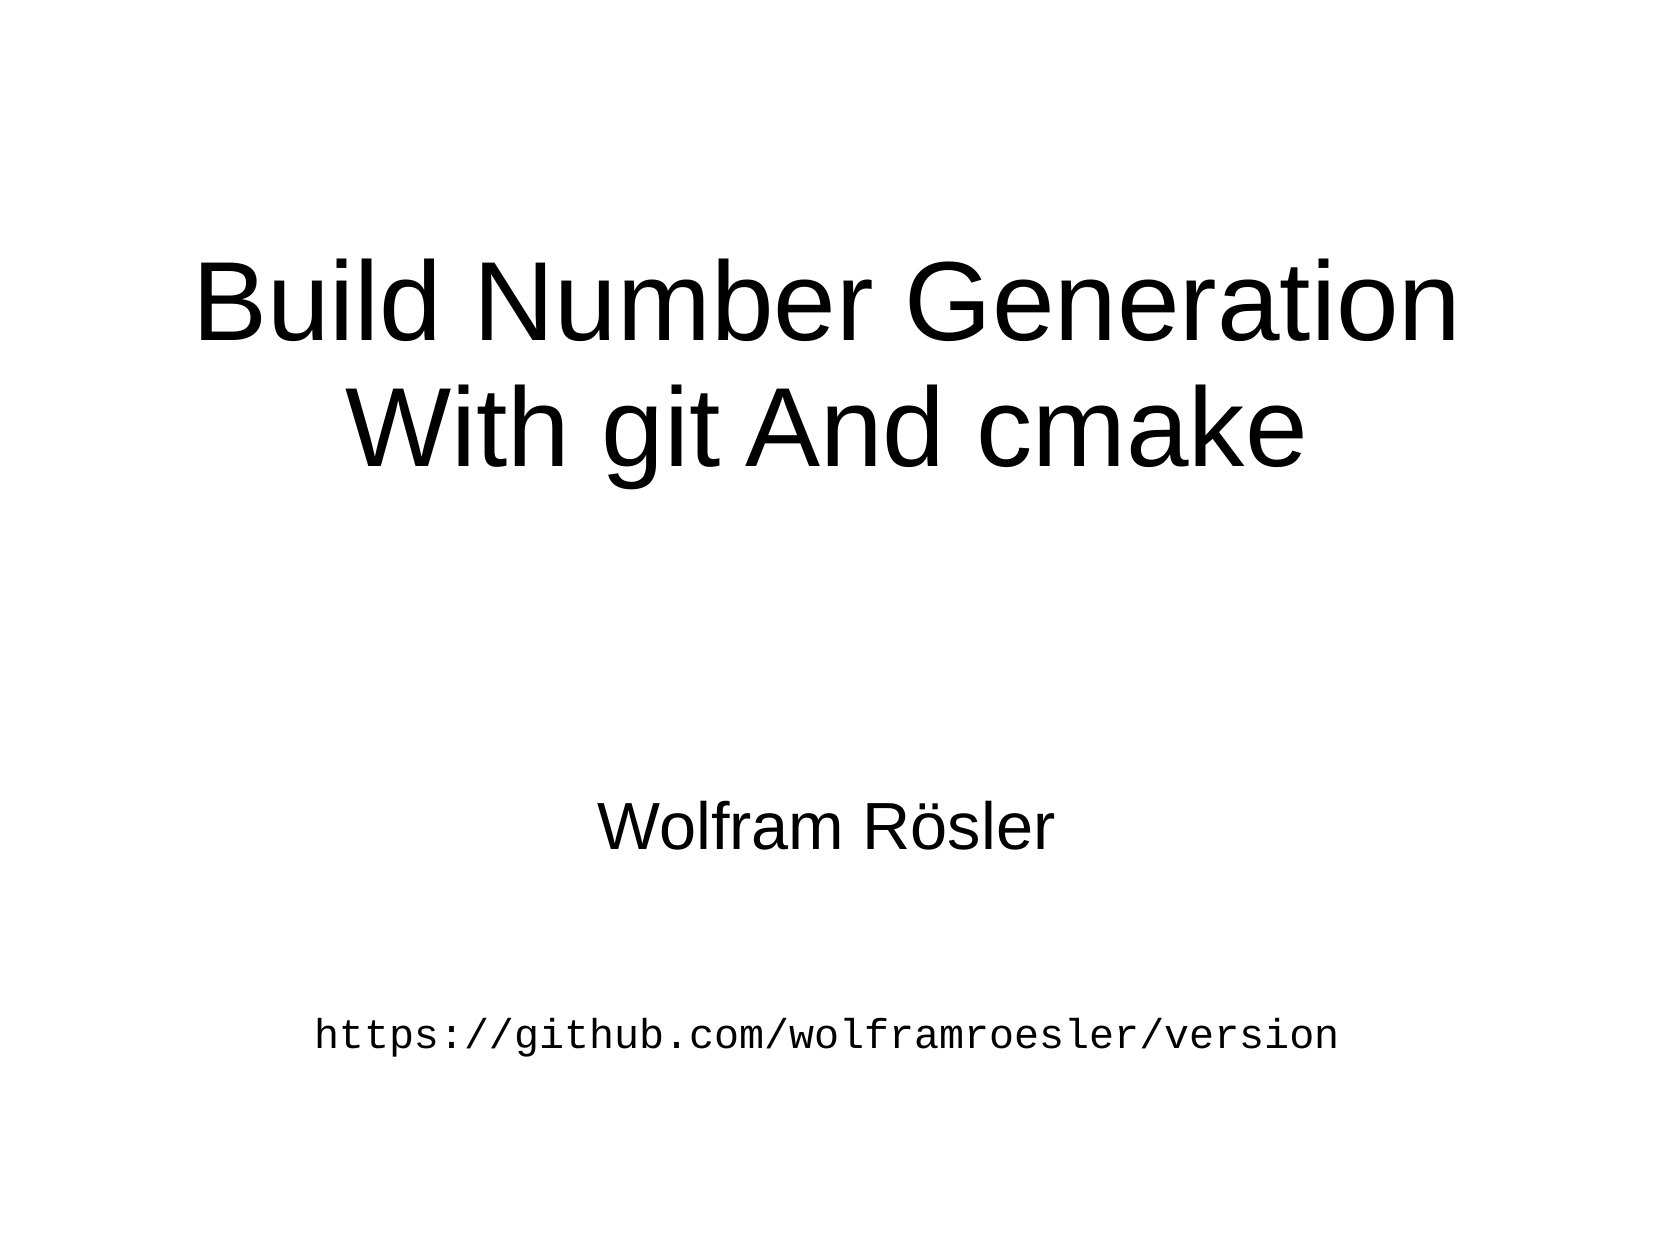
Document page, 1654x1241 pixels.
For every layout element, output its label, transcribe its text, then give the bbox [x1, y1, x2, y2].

subtitle Build Number Generation With git And cmake Wolfram Rösler https://github.com/wolframroesler/version [82, 239, 1571, 1061]
